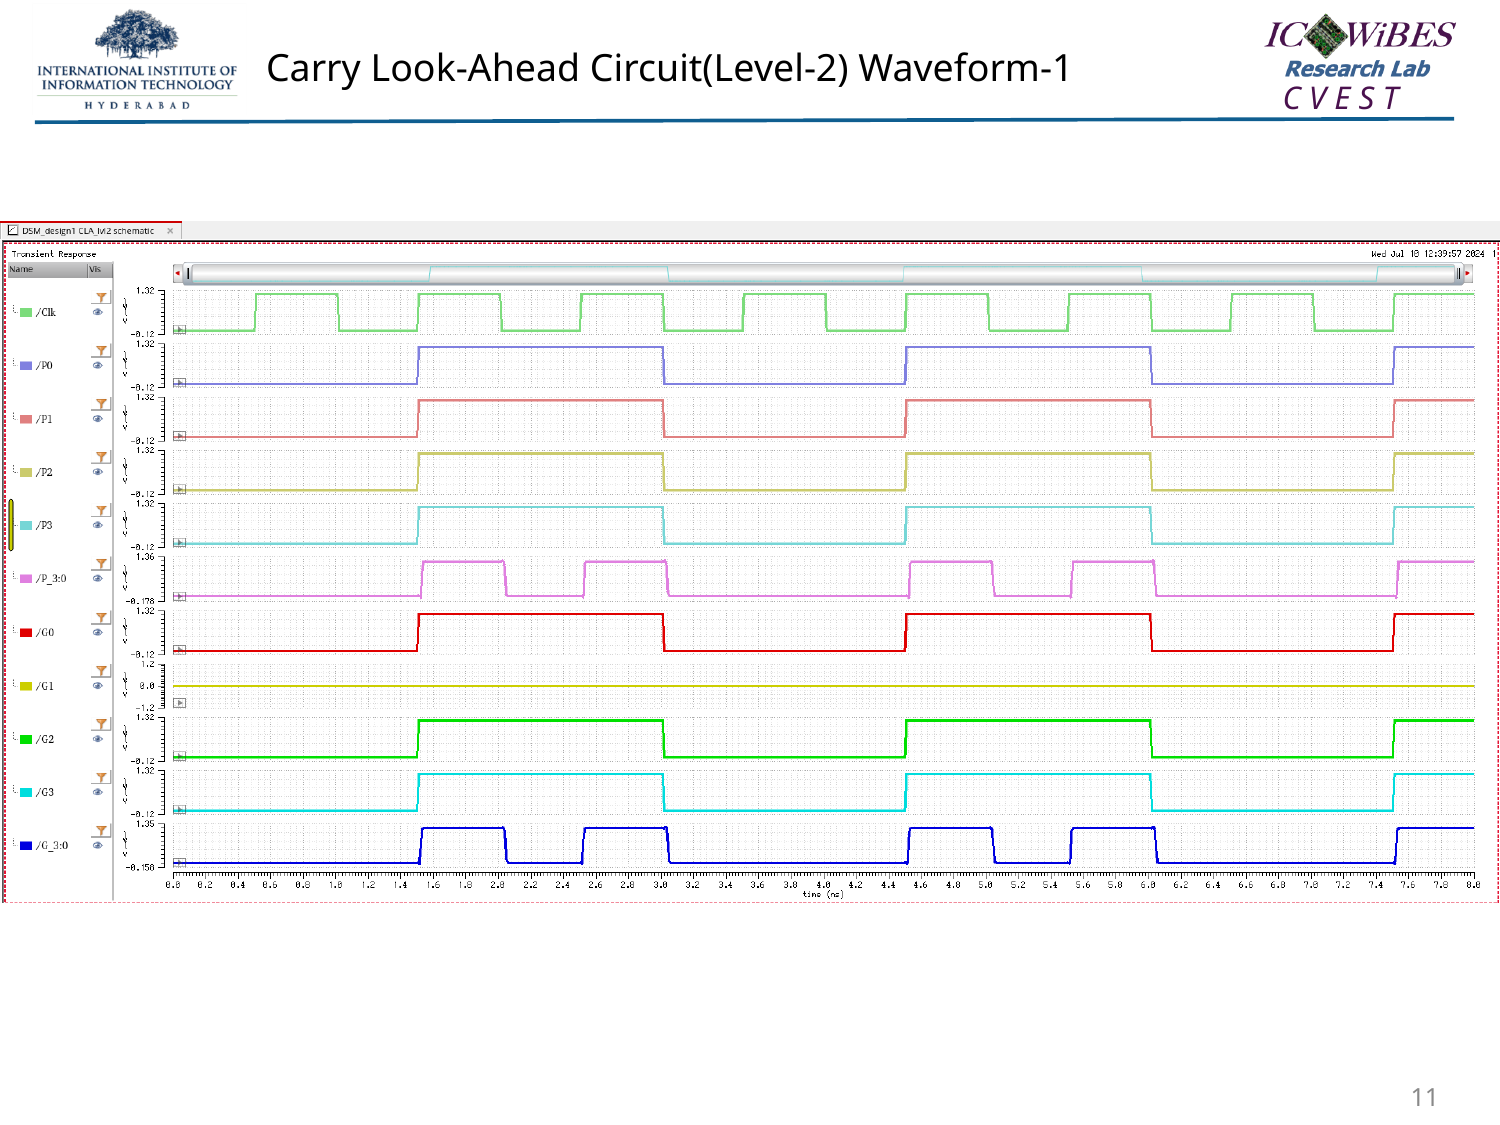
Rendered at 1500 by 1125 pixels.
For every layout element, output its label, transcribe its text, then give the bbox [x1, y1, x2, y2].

picture [31, 2, 247, 115]
picture [0, 221, 1500, 903]
picture [1261, 12, 1458, 82]
title Carry Look-Ahead Circuit(Level-2) Waveform-1 [251, 23, 1195, 110]
slide_number <number> [1329, 1074, 1455, 1123]
